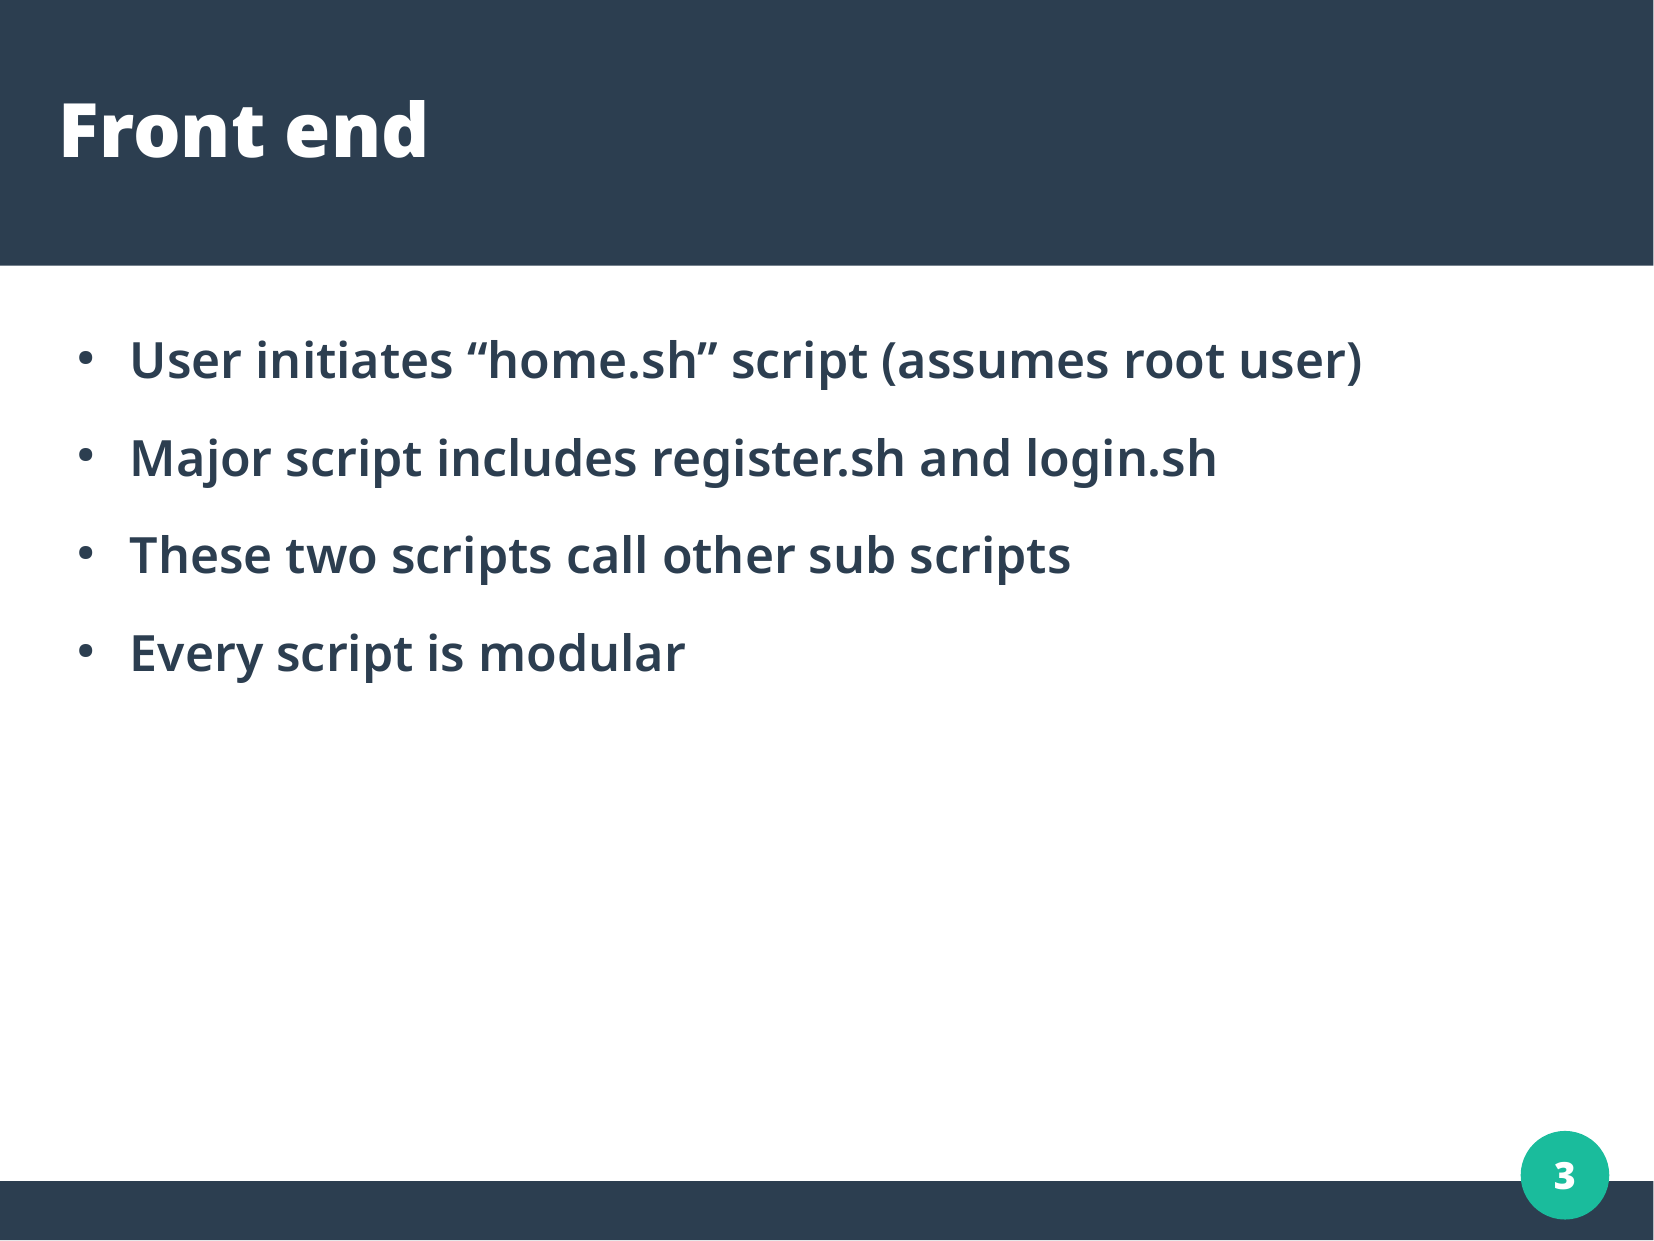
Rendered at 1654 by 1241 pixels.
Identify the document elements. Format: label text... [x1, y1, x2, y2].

list User initiates “home.sh” script (assumes root user) Major script includes register.sh and login.sh These two scripts call other sub scripts Every script is modular [59, 324, 1595, 1152]
title Front end [59, 49, 1595, 207]
